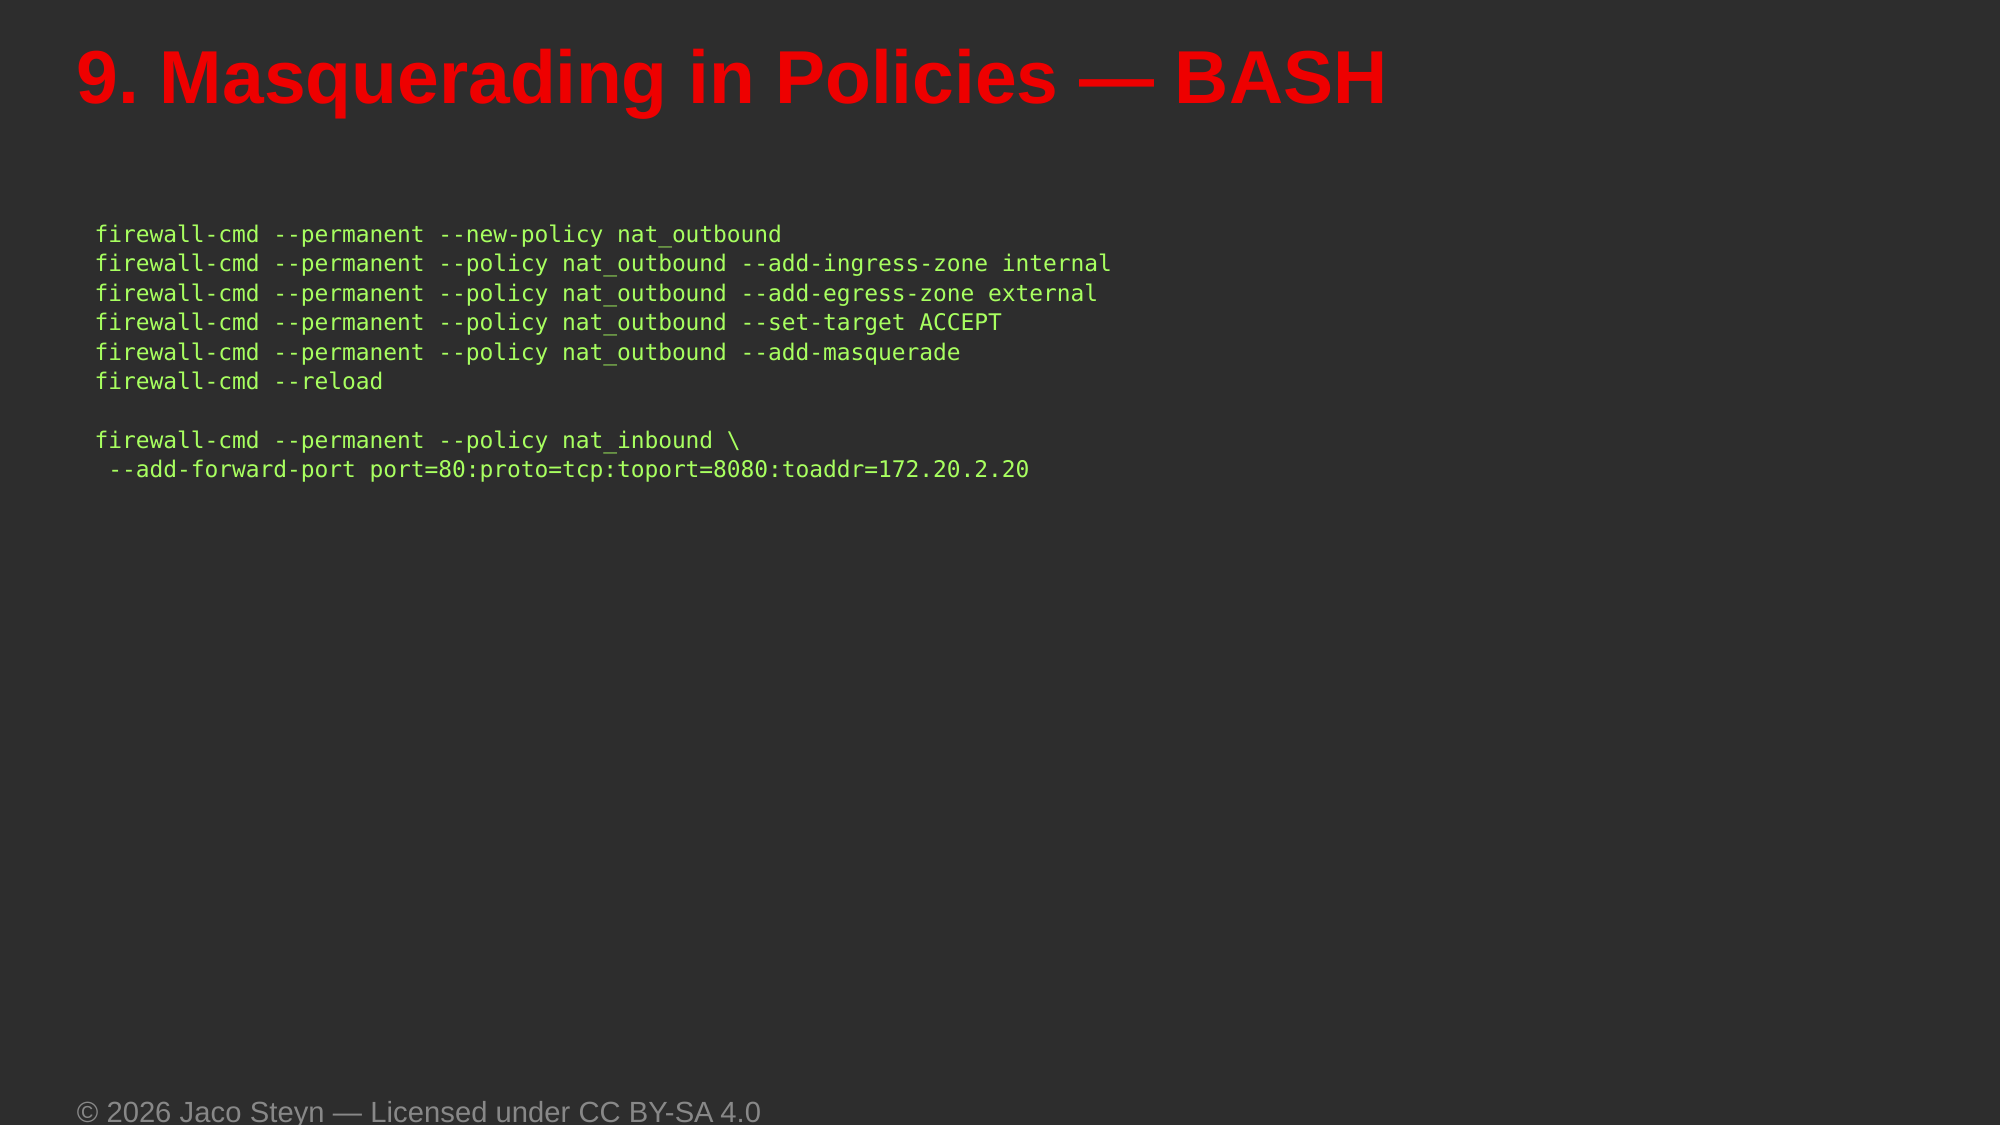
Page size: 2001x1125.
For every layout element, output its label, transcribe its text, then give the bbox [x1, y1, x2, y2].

text_box 9. Masquerading in Policies — BASH [59, 23, 1942, 178]
text_box © 2026 Jaco Steyn — Licensed under CC BY-SA 4.0 [59, 1083, 1942, 1120]
text_box firewall-cmd --permanent --new-policy nat_outbound firewall-cmd --permanent --policy nat_outbound --add-ingress-zone internal firewall-cmd --permanent --policy nat_outbound --add-egress-zone external firewall-cmd --permanent --policy nat_outbound --set-target ACCEPT firewall-cmd --permanent --policy nat_outbound --add-masquerade firewall-cmd --reload firewall-cmd --permanent --policy nat_inbound \ --add-forward-port port=80:proto=tcp:toport=8080:toaddr=172.20.2.20 [59, 194, 1942, 1052]
